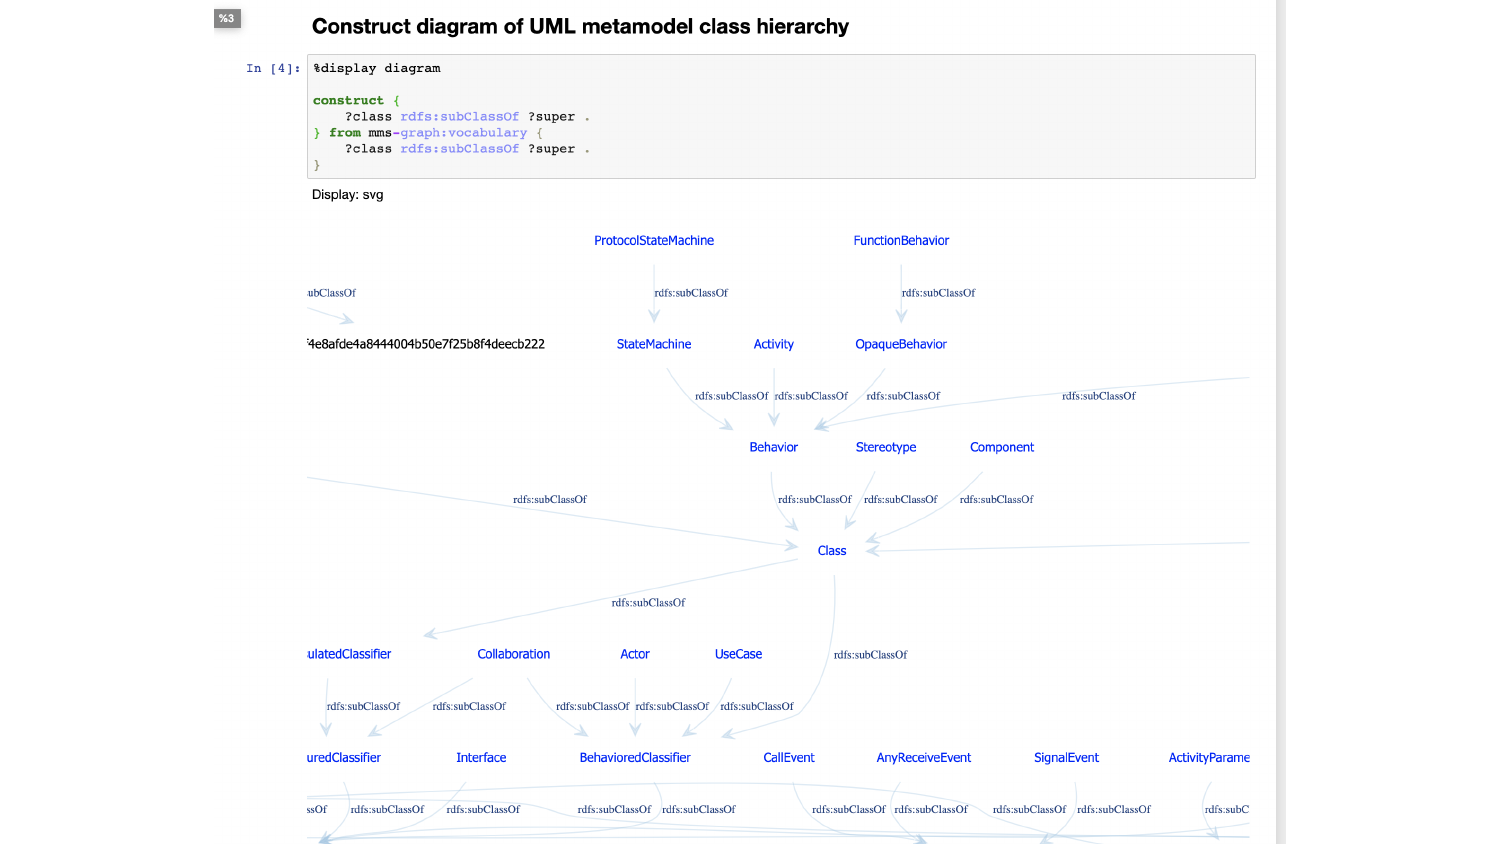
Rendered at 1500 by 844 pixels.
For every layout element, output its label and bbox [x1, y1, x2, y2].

picture [214, 0, 1286, 844]
